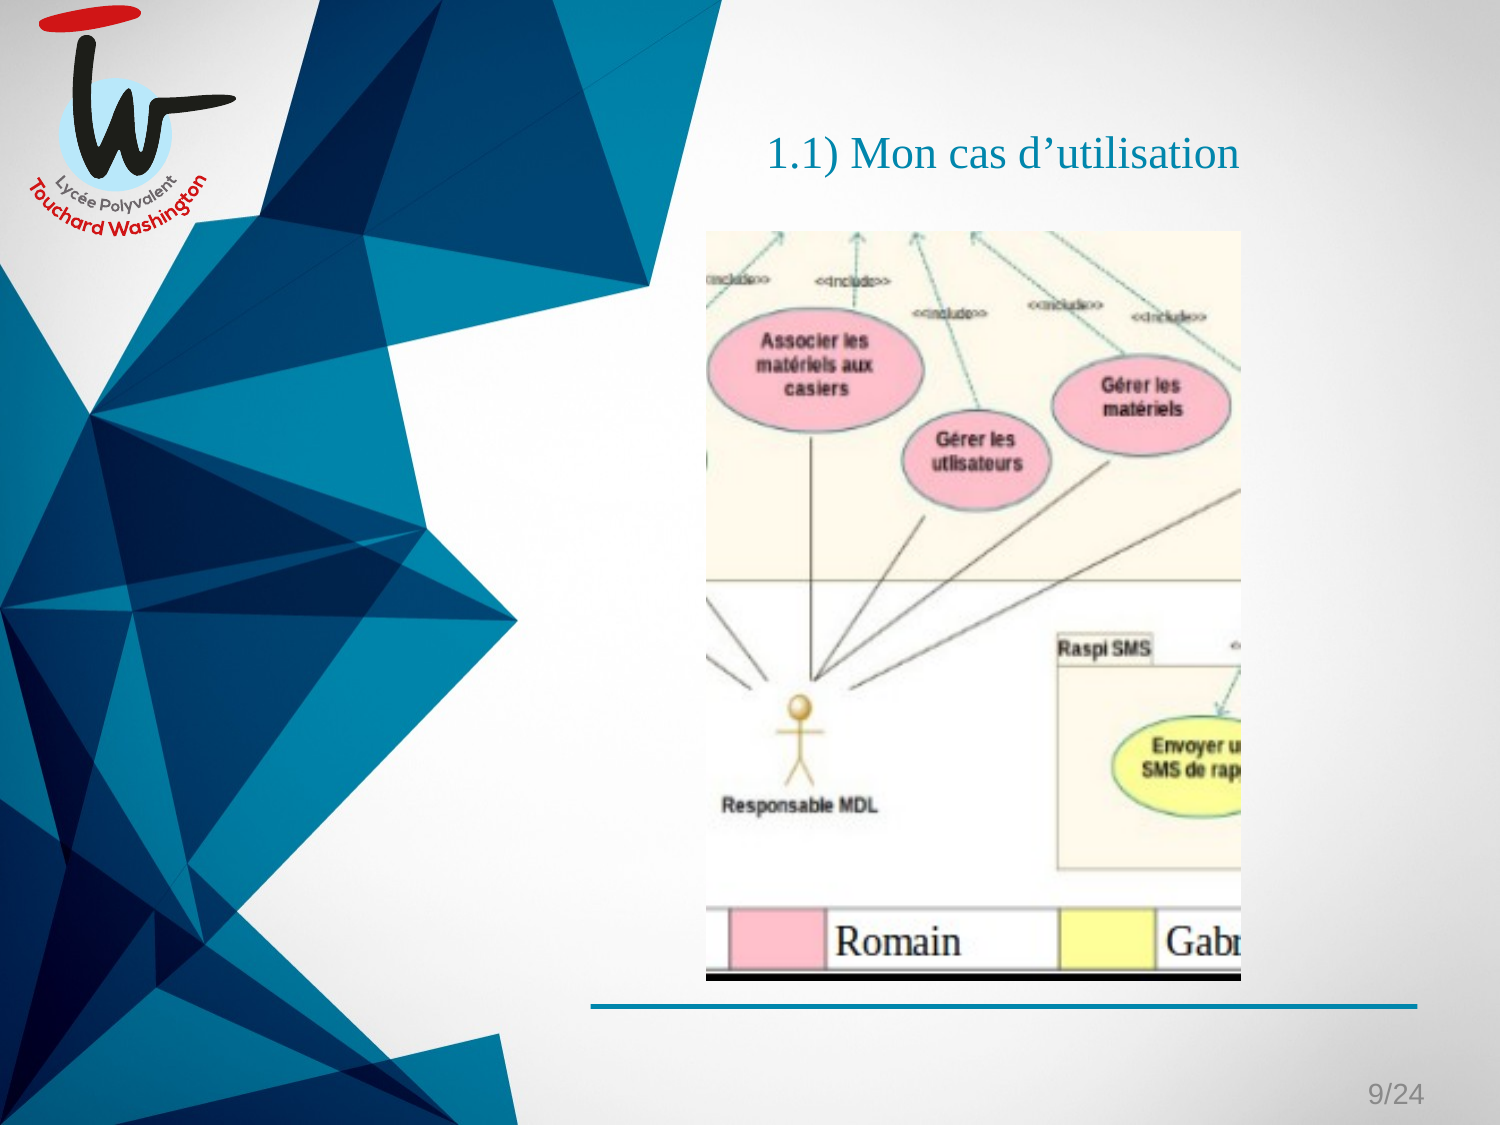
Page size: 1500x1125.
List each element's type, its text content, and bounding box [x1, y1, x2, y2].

picture [0, 0, 1500, 1125]
title 1.1) Mon cas d’utilisation [612, 59, 1241, 247]
